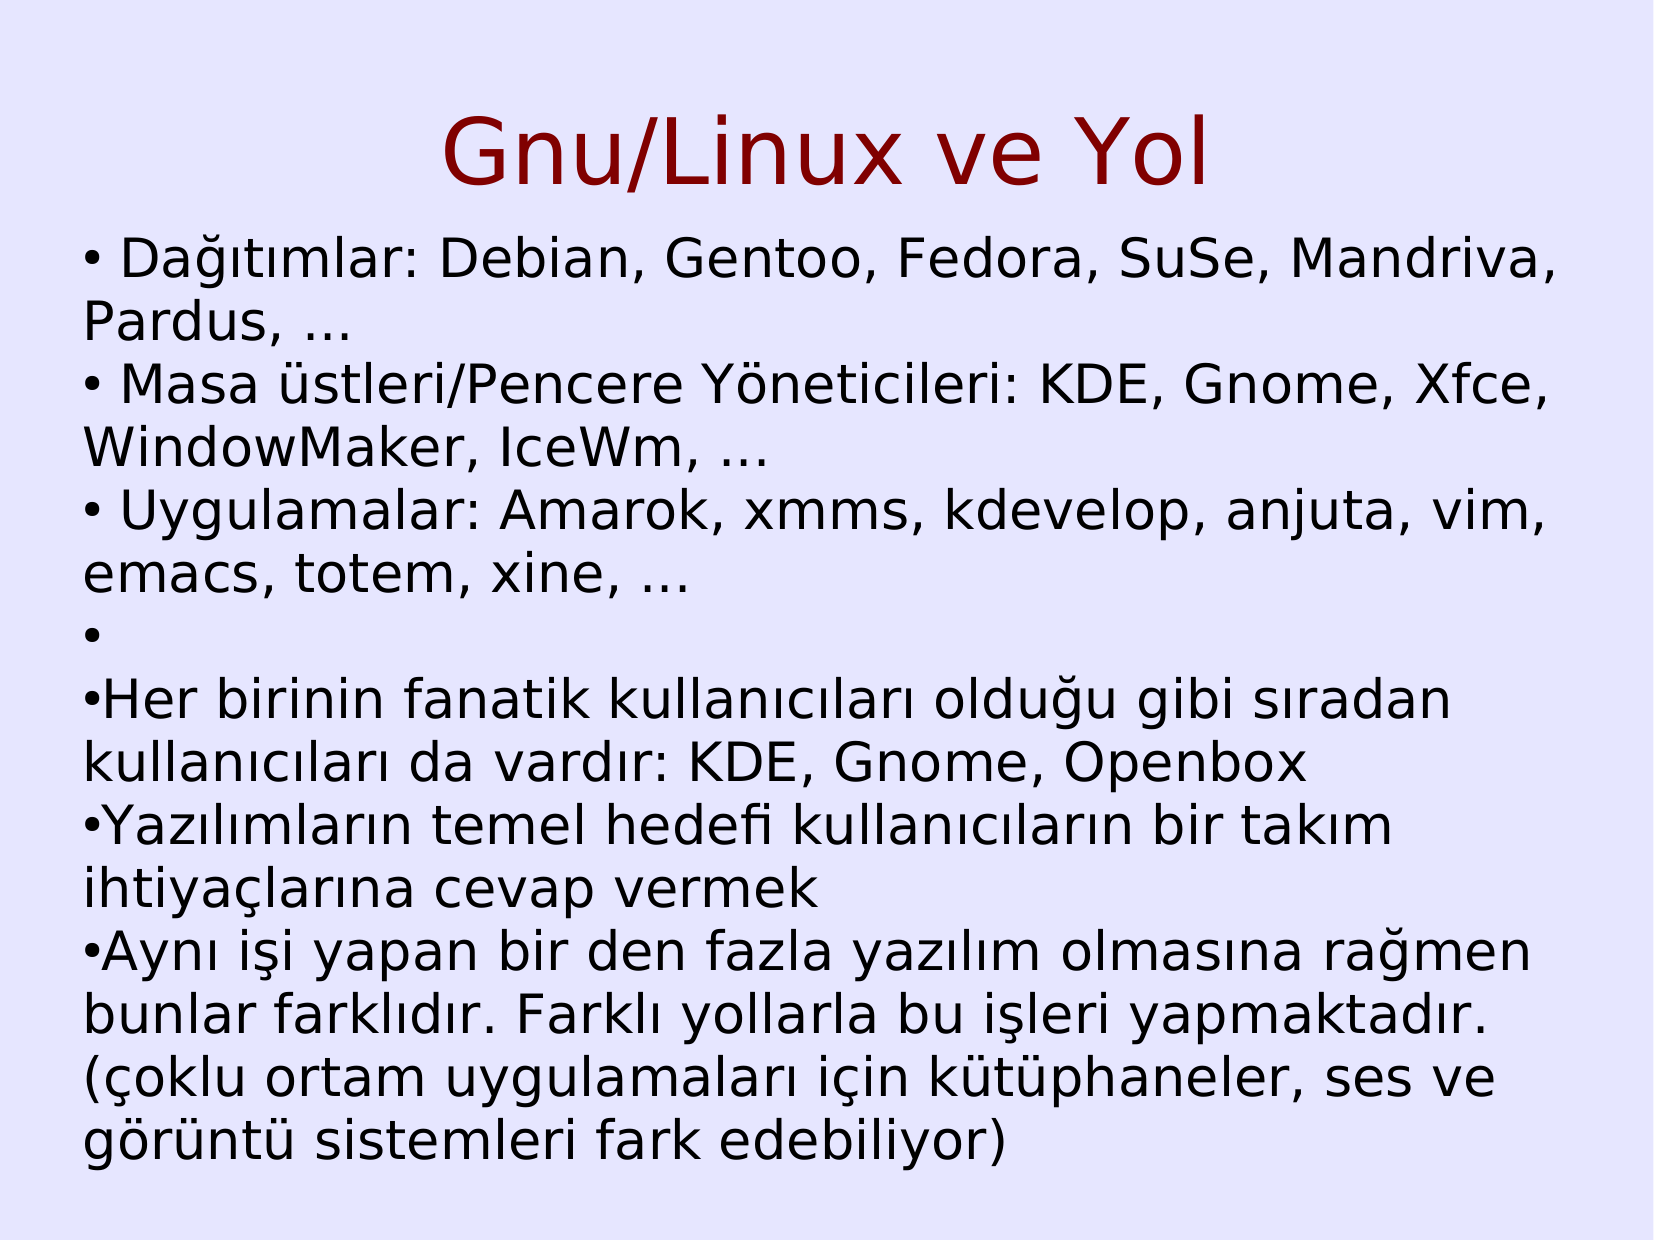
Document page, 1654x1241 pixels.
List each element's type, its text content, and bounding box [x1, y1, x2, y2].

subtitle Dağıtımlar: Debian, Gentoo, Fedora, SuSe, Mandriva, Pardus, ... Masa üstleri/Pencere Yöneticileri: KDE, Gnome, Xfce, WindowMaker, IceWm, ... Uygulamalar: Amarok, xmms, kdevelop, anjuta, vim, emacs, totem, xine, ... Her birinin fanatik kullanıcıları olduğu gibi sıradan kullanıcıları da vardır: KDE, Gnome, Openbox Yazılımların temel hedefi kullanıcıların bir takım ihtiyaçlarına cevap vermek Aynı işi yapan bir den fazla yazılım olmasına rağmen bunlar farklıdır. Farklı yollarla bu işleri yapmaktadır. (çoklu ortam uygulamaları için kütüphaneler, ses ve görüntü sistemleri fark edebiliyor) [82, 226, 1571, 1173]
title Gnu/Linux ve Yol [82, 49, 1571, 226]
